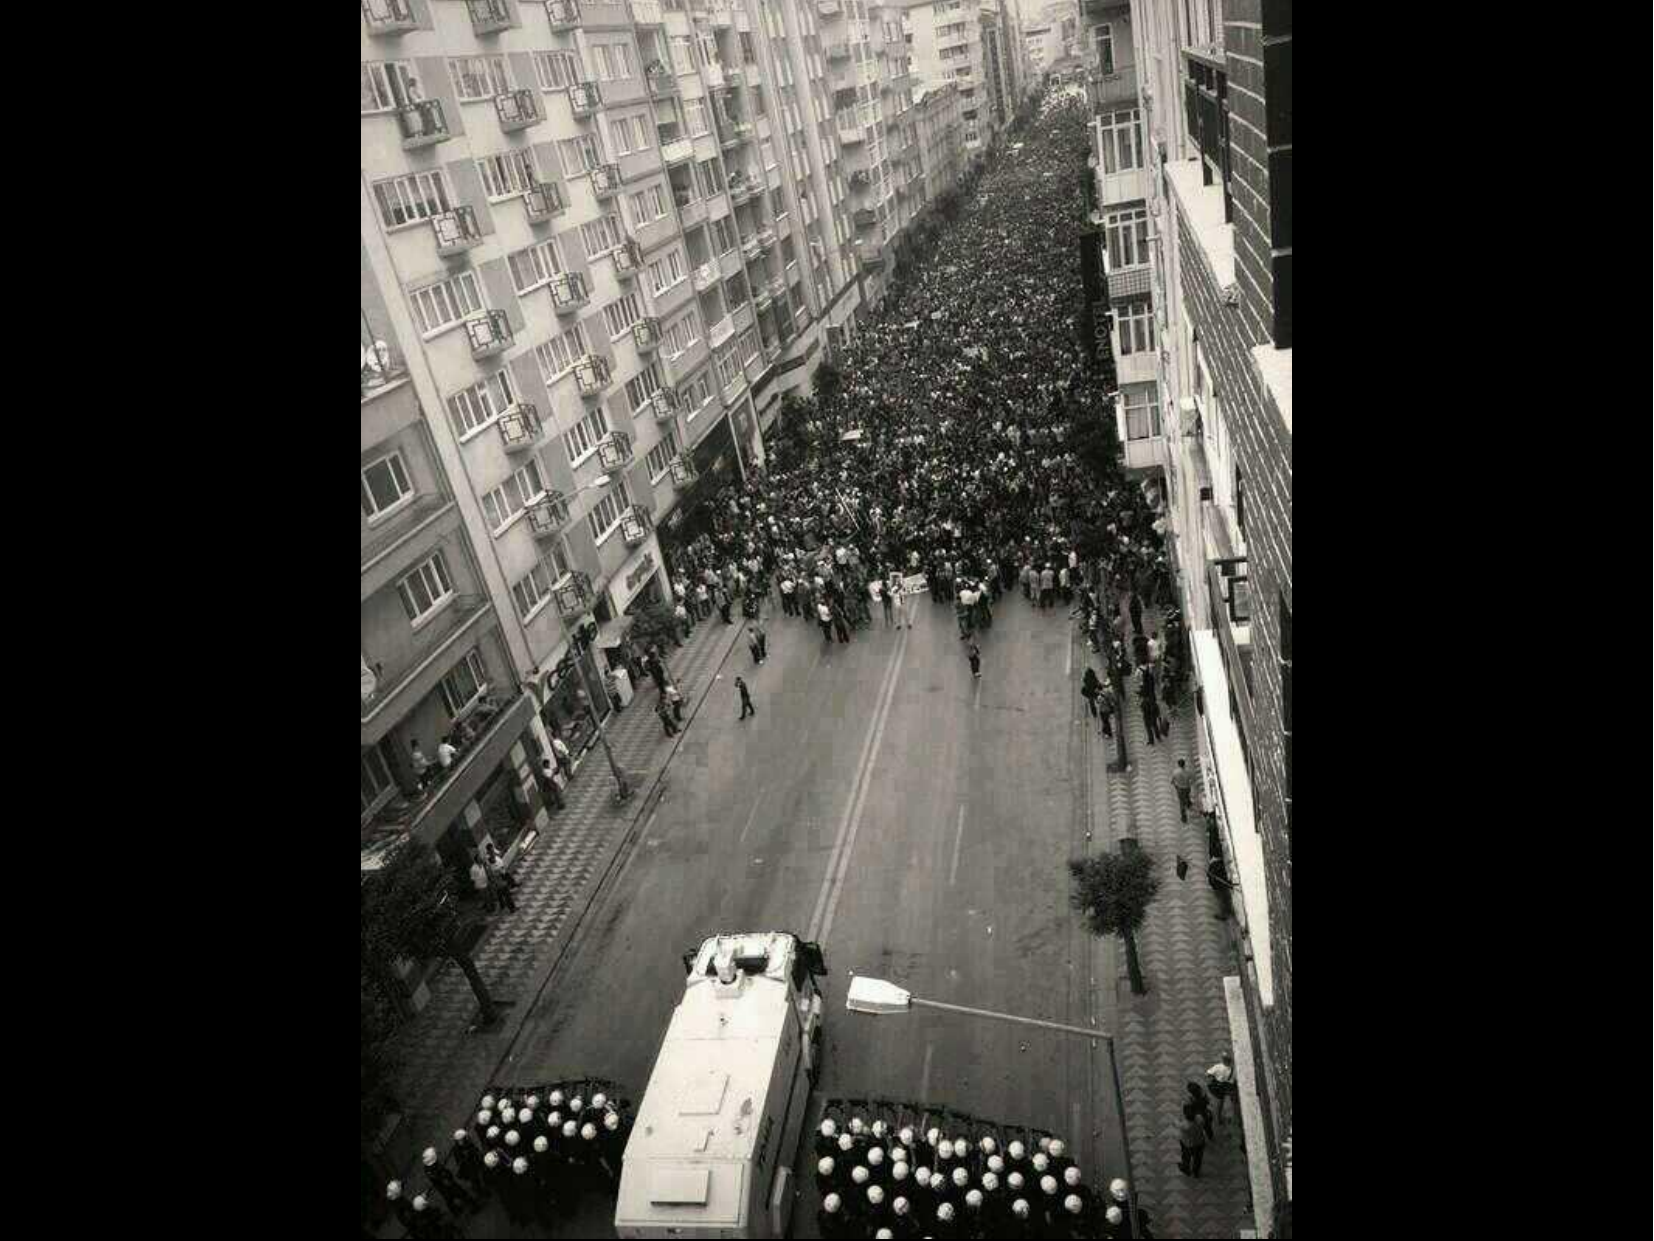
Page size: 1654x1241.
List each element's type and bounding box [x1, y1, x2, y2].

picture [361, 0, 1292, 1239]
